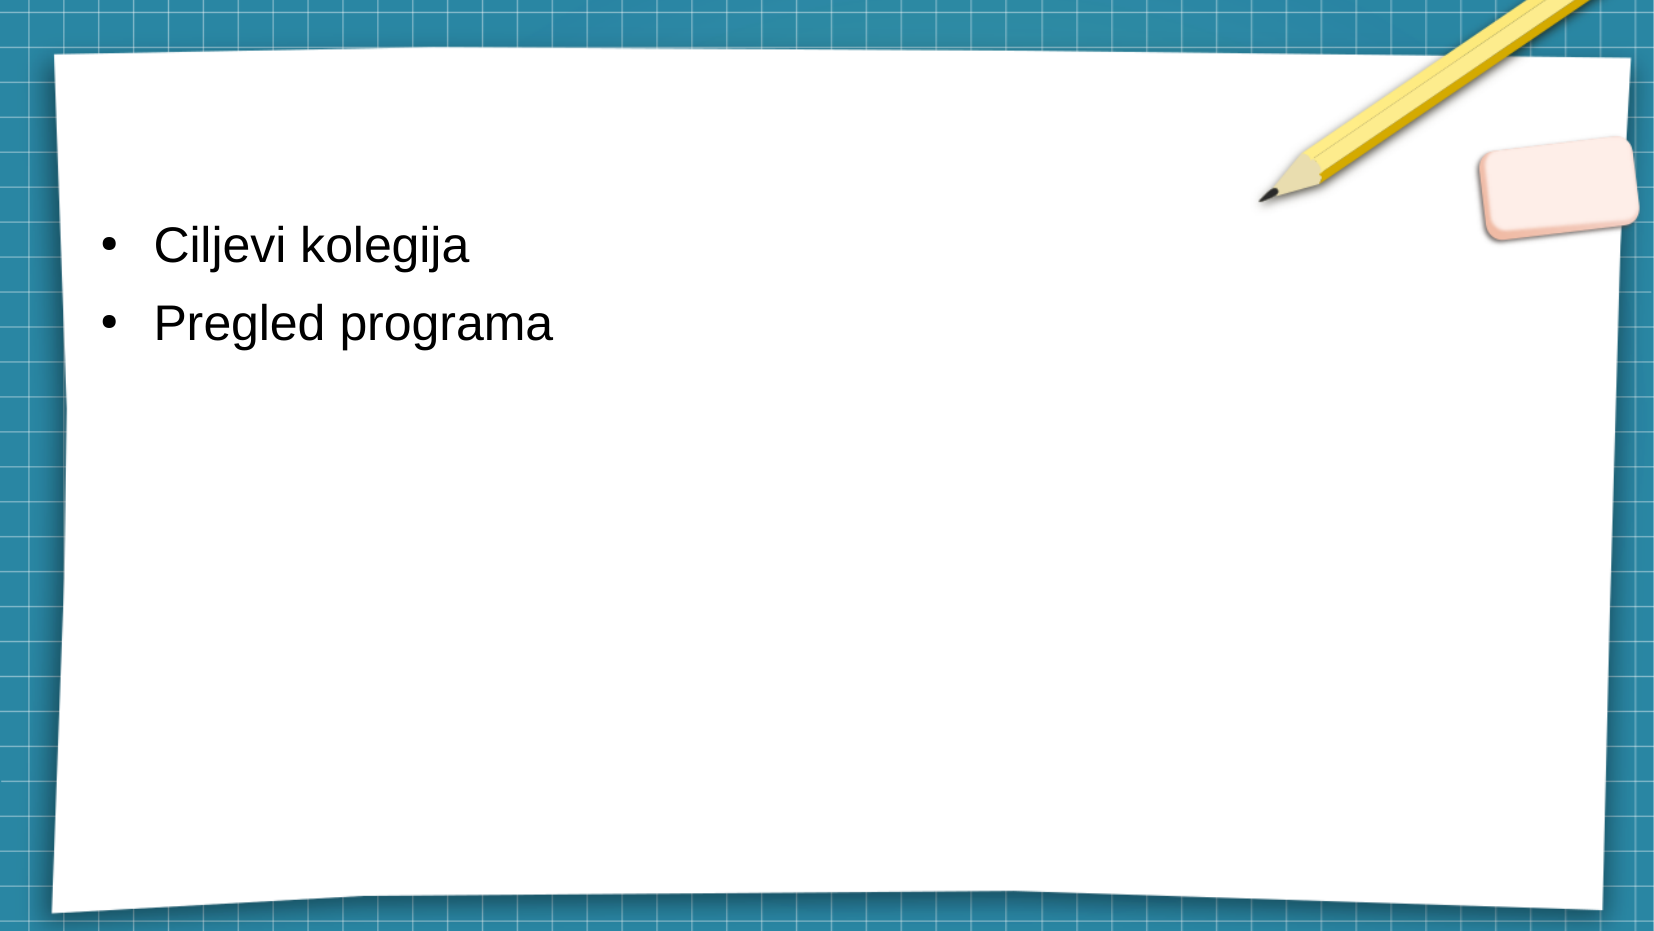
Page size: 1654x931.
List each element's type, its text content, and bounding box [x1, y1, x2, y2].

list Ciljevi kolegija Pregled programa [82, 217, 1571, 758]
picture [0, 0, 1654, 931]
